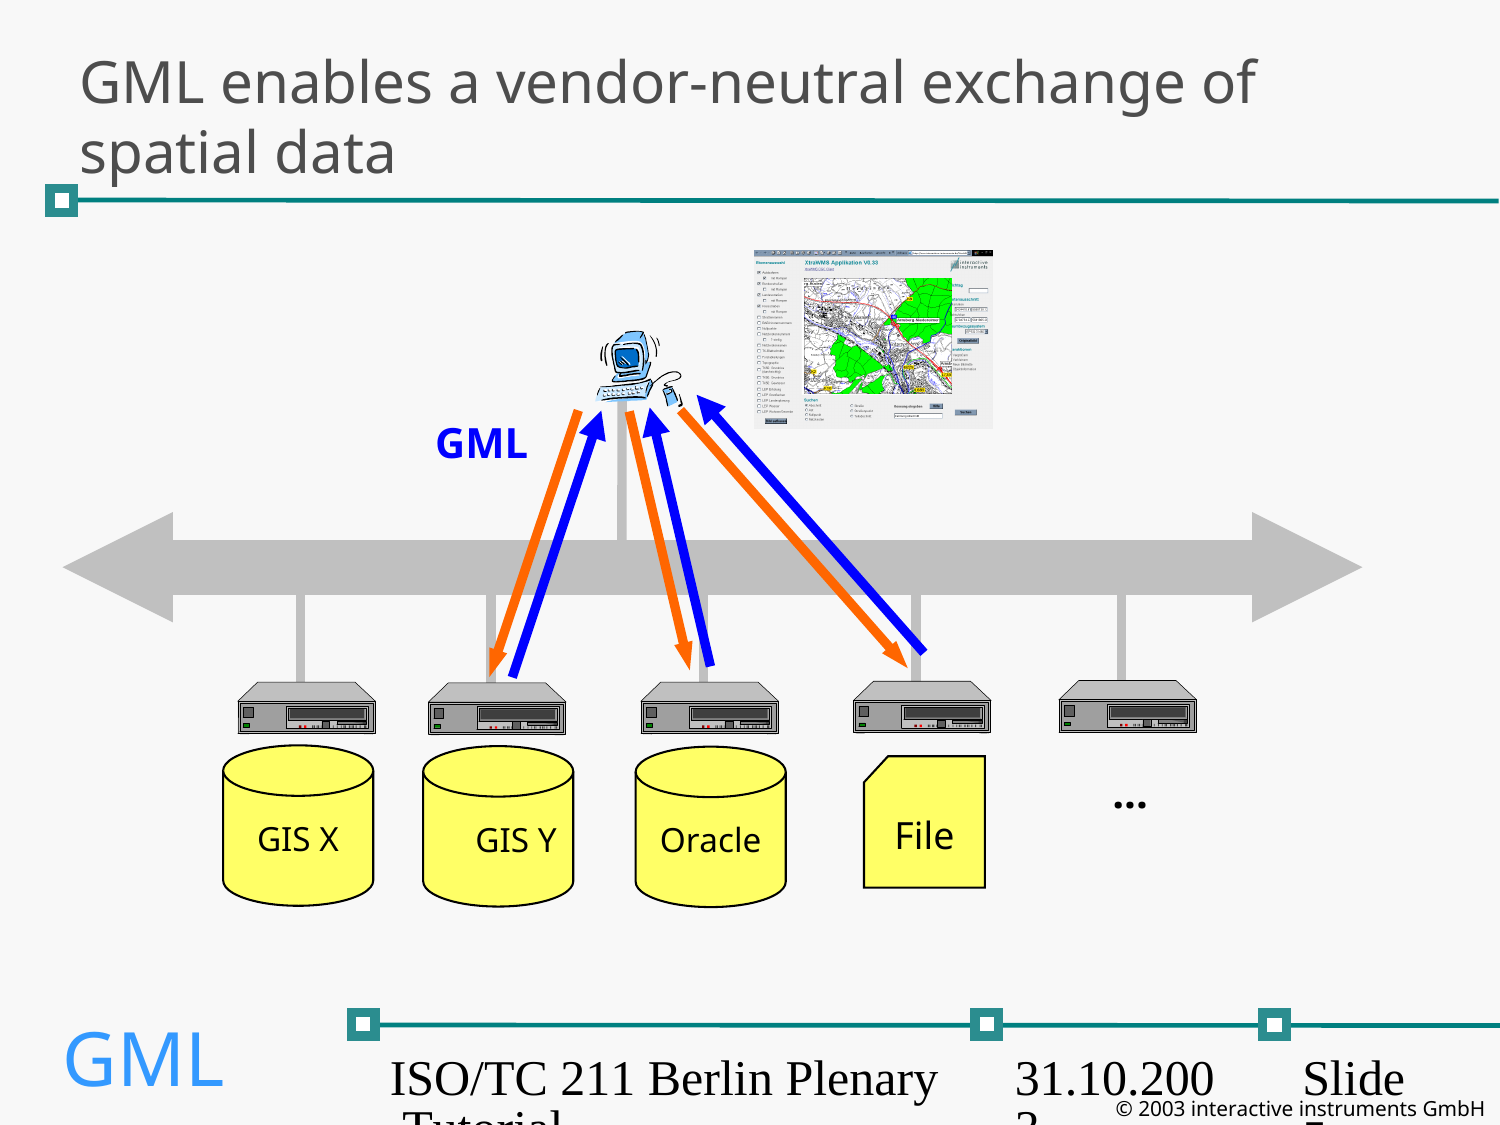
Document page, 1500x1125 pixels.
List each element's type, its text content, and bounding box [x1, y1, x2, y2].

text_box [1062, 702, 1194, 730]
text_box [854, 701, 990, 732]
text_box [642, 702, 778, 733]
text_box [678, 394, 683, 407]
text_box [600, 343, 609, 366]
text_box ... [1112, 766, 1149, 817]
text_box [1060, 700, 1196, 732]
text_box [643, 683, 776, 701]
text_box [240, 683, 373, 701]
text_box [595, 330, 682, 407]
text_box [644, 704, 776, 731]
text_box GML [435, 416, 529, 467]
text_box [241, 704, 373, 731]
text_box File [863, 756, 985, 888]
text_box [856, 703, 988, 730]
text_box Oracle [635, 746, 786, 908]
text_box [239, 702, 375, 733]
picture [754, 250, 993, 429]
text_box GIS Y [423, 746, 574, 907]
text_box [856, 682, 989, 700]
text_box [429, 703, 565, 734]
text_box [656, 337, 660, 347]
title GML enables a vendor-neutral exchange of spatial data [64, 37, 1427, 193]
text_box [431, 684, 563, 701]
text_box [649, 335, 658, 357]
chart [804, 278, 952, 394]
text_box GIS X [223, 745, 374, 906]
text_box [1062, 681, 1194, 699]
